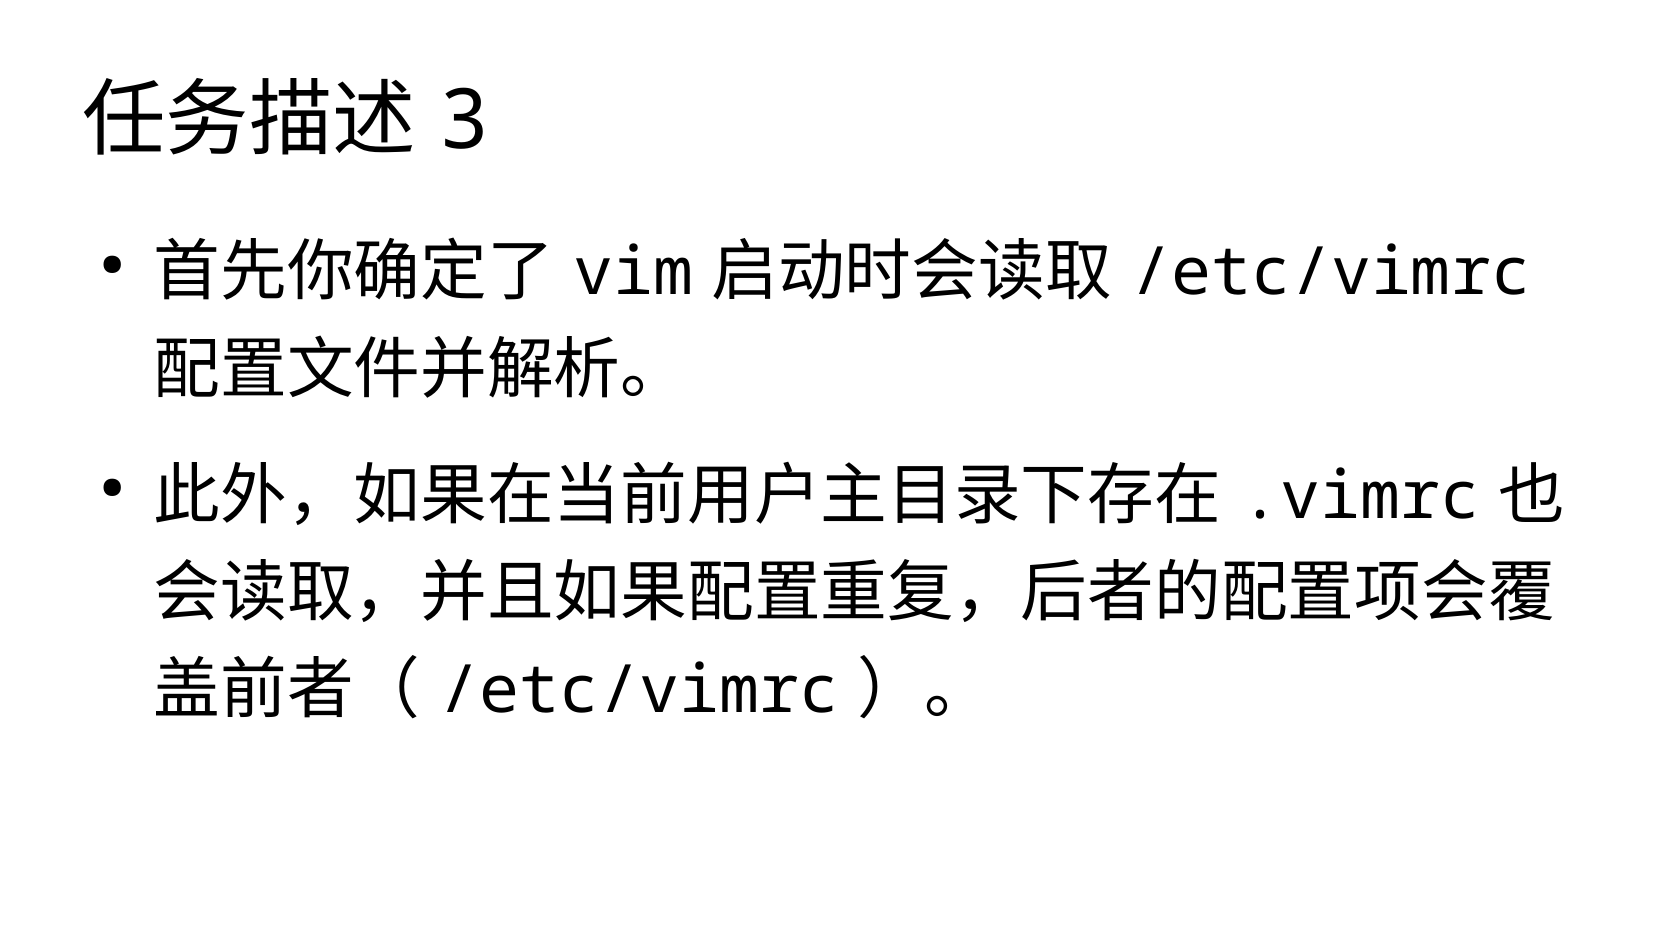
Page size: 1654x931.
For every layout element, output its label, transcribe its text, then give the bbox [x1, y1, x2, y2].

title 任务描述3 [82, 37, 1571, 189]
list 首先你确定了vim启动时会读取/etc/vimrc配置文件并解析。 此外，如果在当前用户主目录下存在.vimrc也会读取，并且如果配置重复，后者的配置项会覆盖前者（/etc/vimrc）。 [82, 217, 1571, 839]
